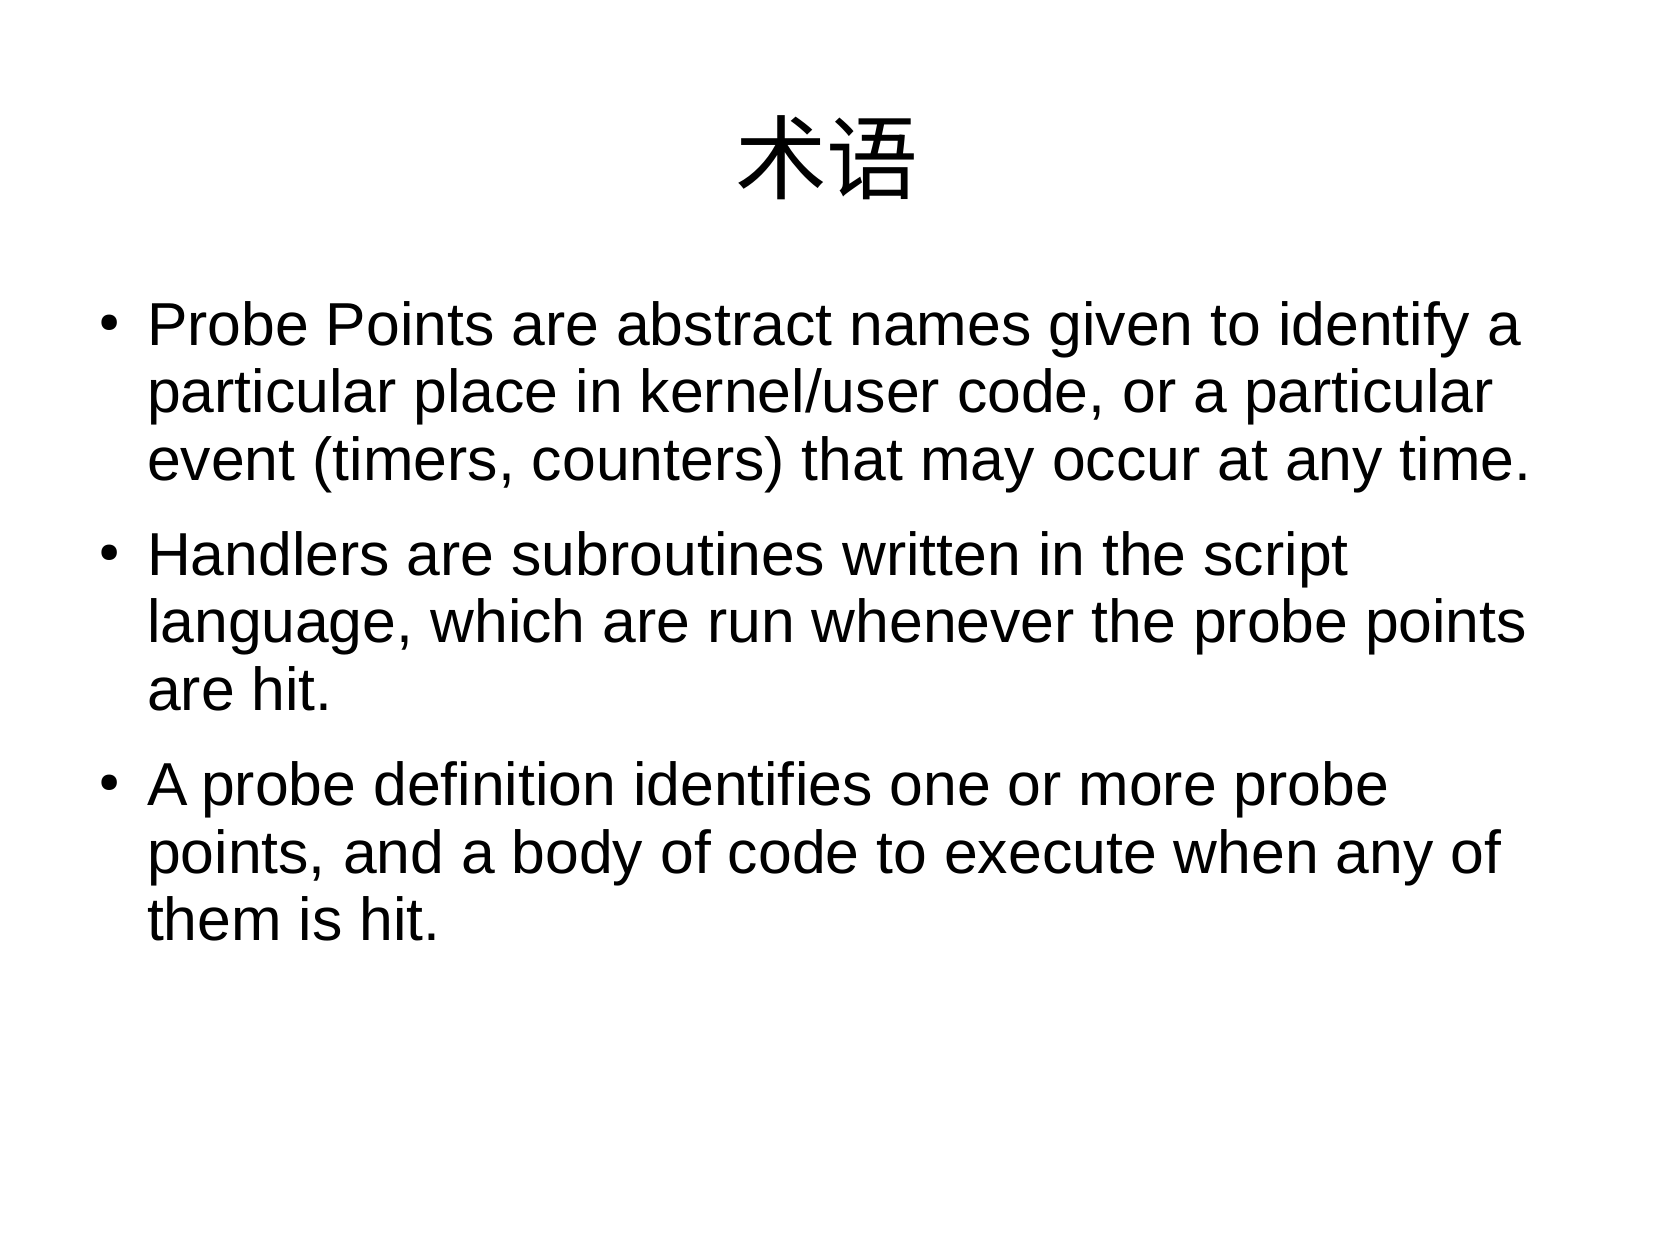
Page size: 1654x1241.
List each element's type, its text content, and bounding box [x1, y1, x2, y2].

list Probe Points are abstract names given to identify a particular place in kernel/user code, or a particular event (timers, counters) that may occur at any time. Handlers are subroutines written in the script language, which are run whenever the probe points are hit. A probe definition identifies one or more probe points, and a body of code to execute when any of them is hit. [82, 290, 1571, 1010]
title 术语 [82, 49, 1571, 257]
